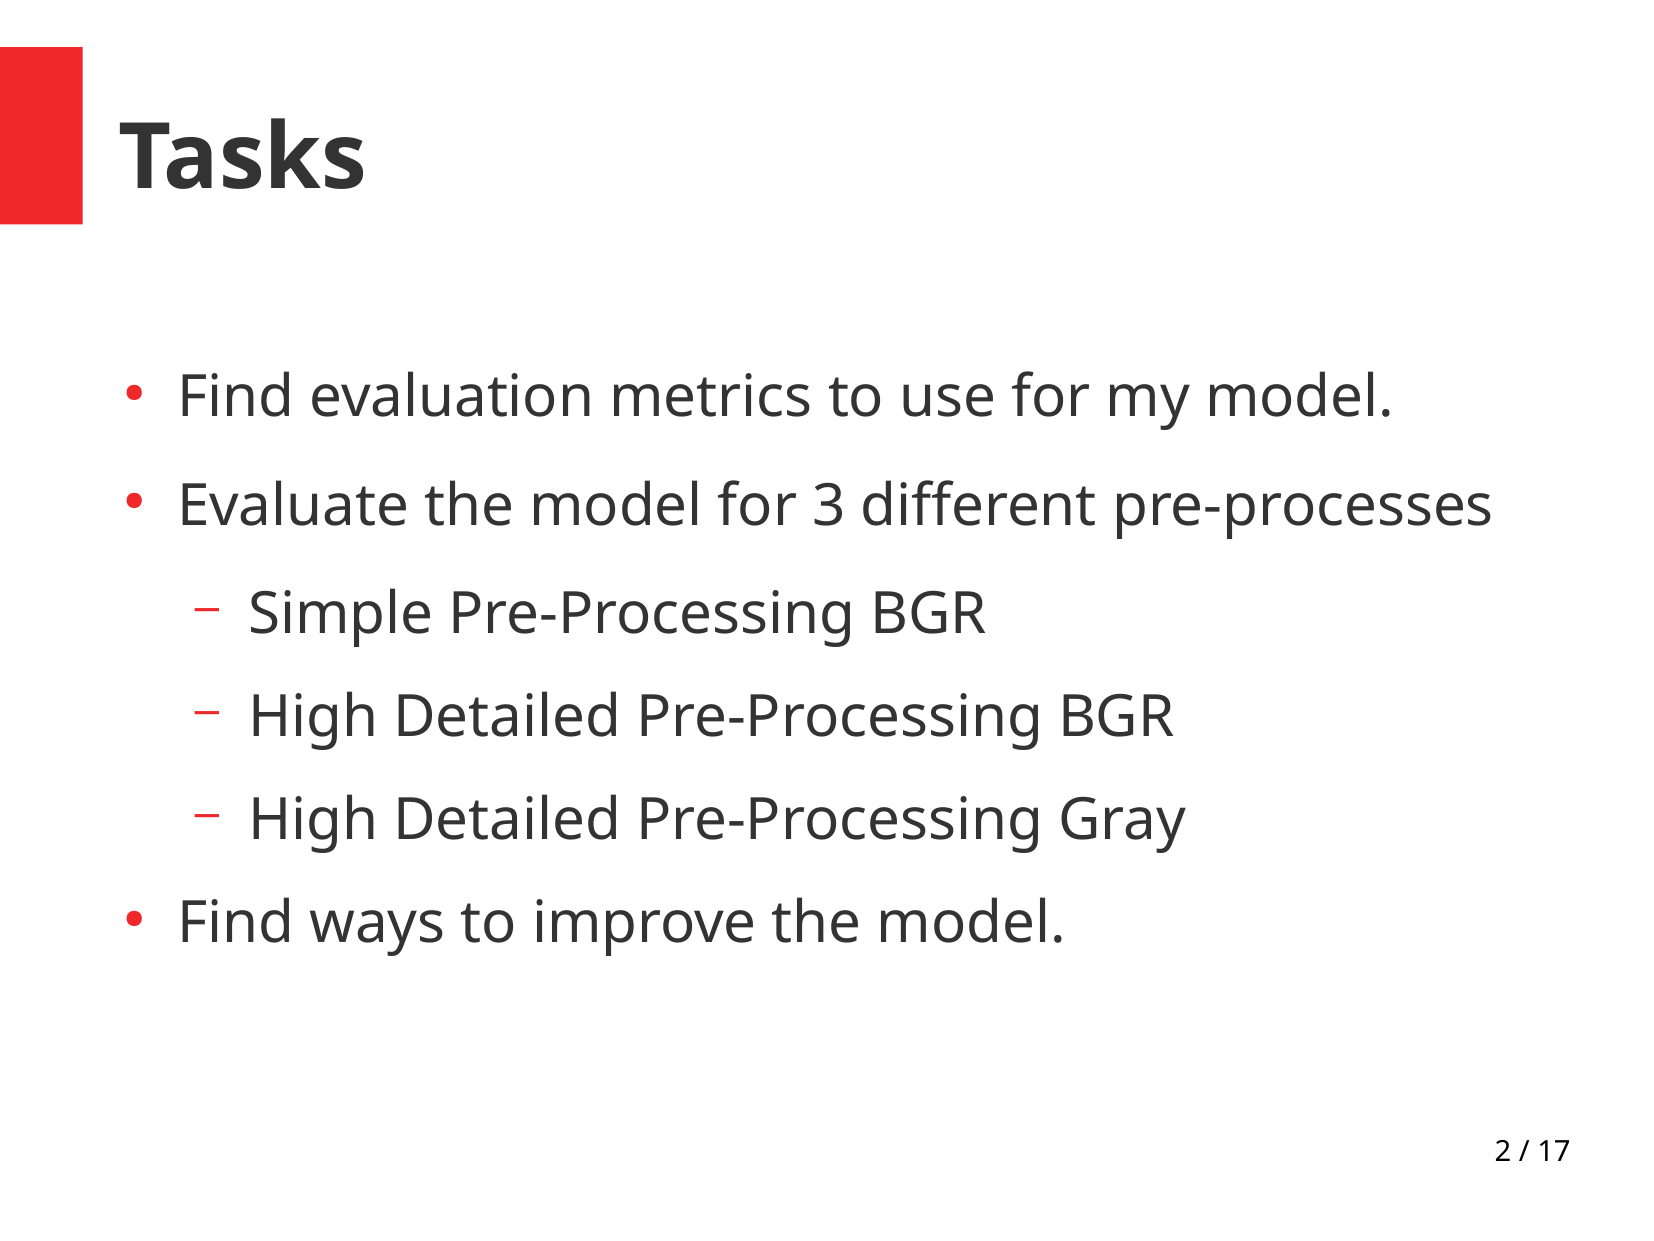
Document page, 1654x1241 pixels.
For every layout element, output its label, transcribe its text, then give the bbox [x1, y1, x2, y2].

list Find evaluation metrics to use for my model. Evaluate the model for 3 different pre-processes Simple Pre-Processing BGR High Detailed Pre-Processing BGR High Detailed Pre-Processing Gray Find ways to improve the model. [106, 354, 1524, 1074]
title Tasks [118, 49, 1571, 257]
chart [560, 553, 1094, 687]
